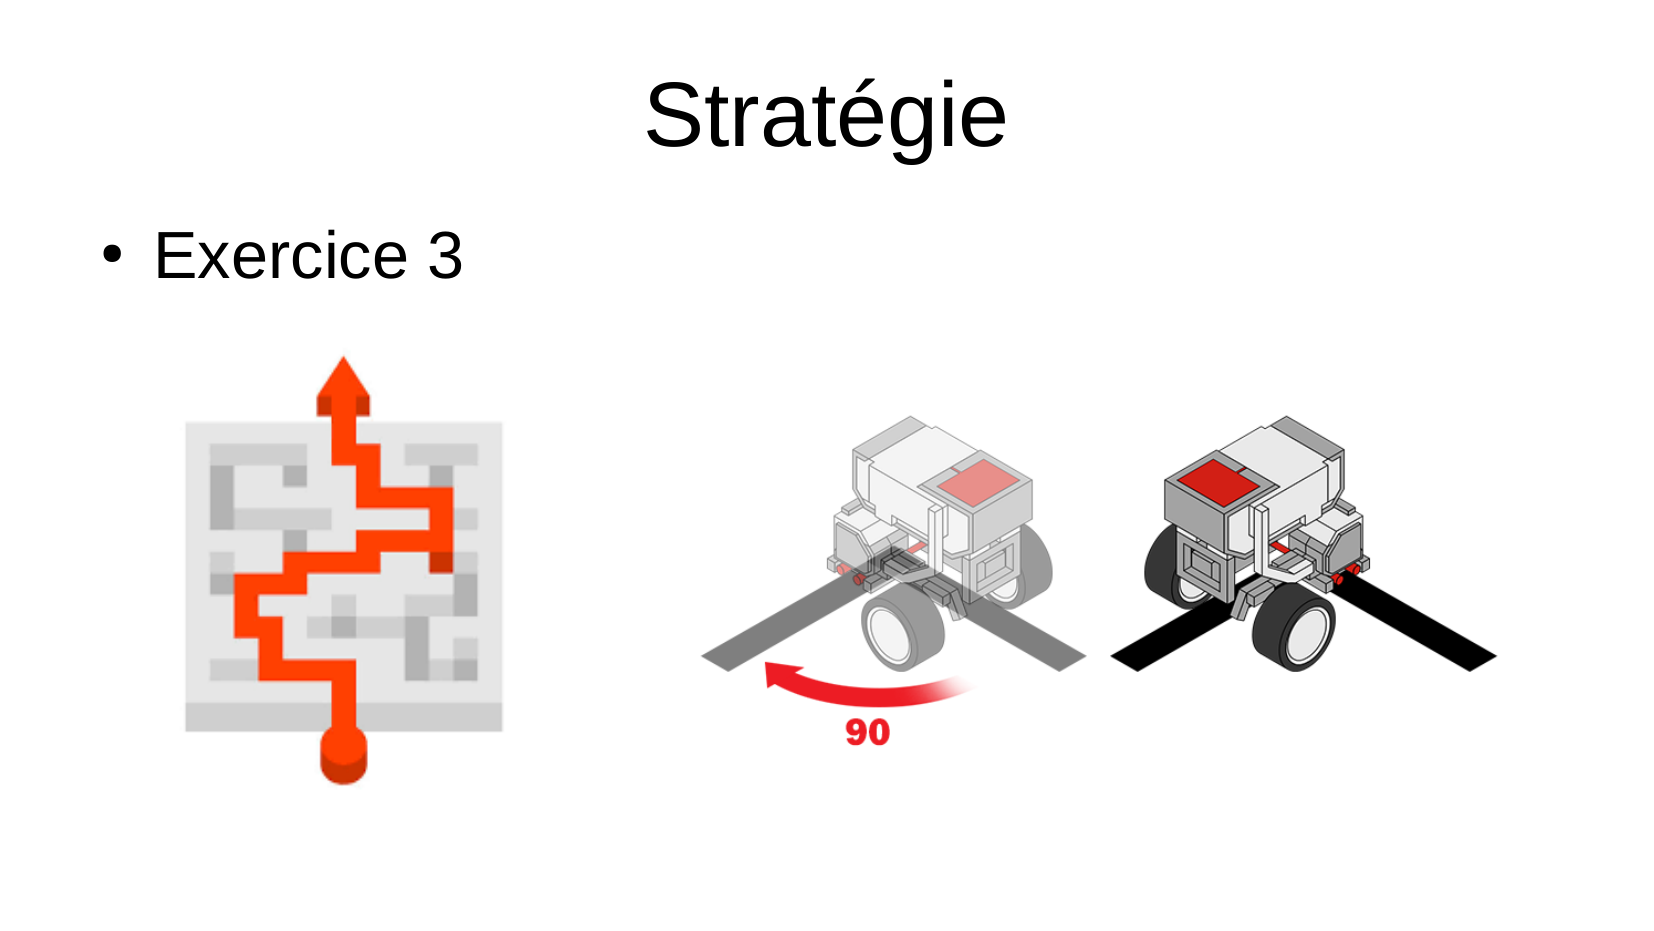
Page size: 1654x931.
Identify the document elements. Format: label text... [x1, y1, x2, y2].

picture [661, 377, 1546, 775]
title Stratégie [82, 37, 1571, 193]
list Exercice 3 [82, 217, 1571, 758]
picture [118, 342, 544, 841]
